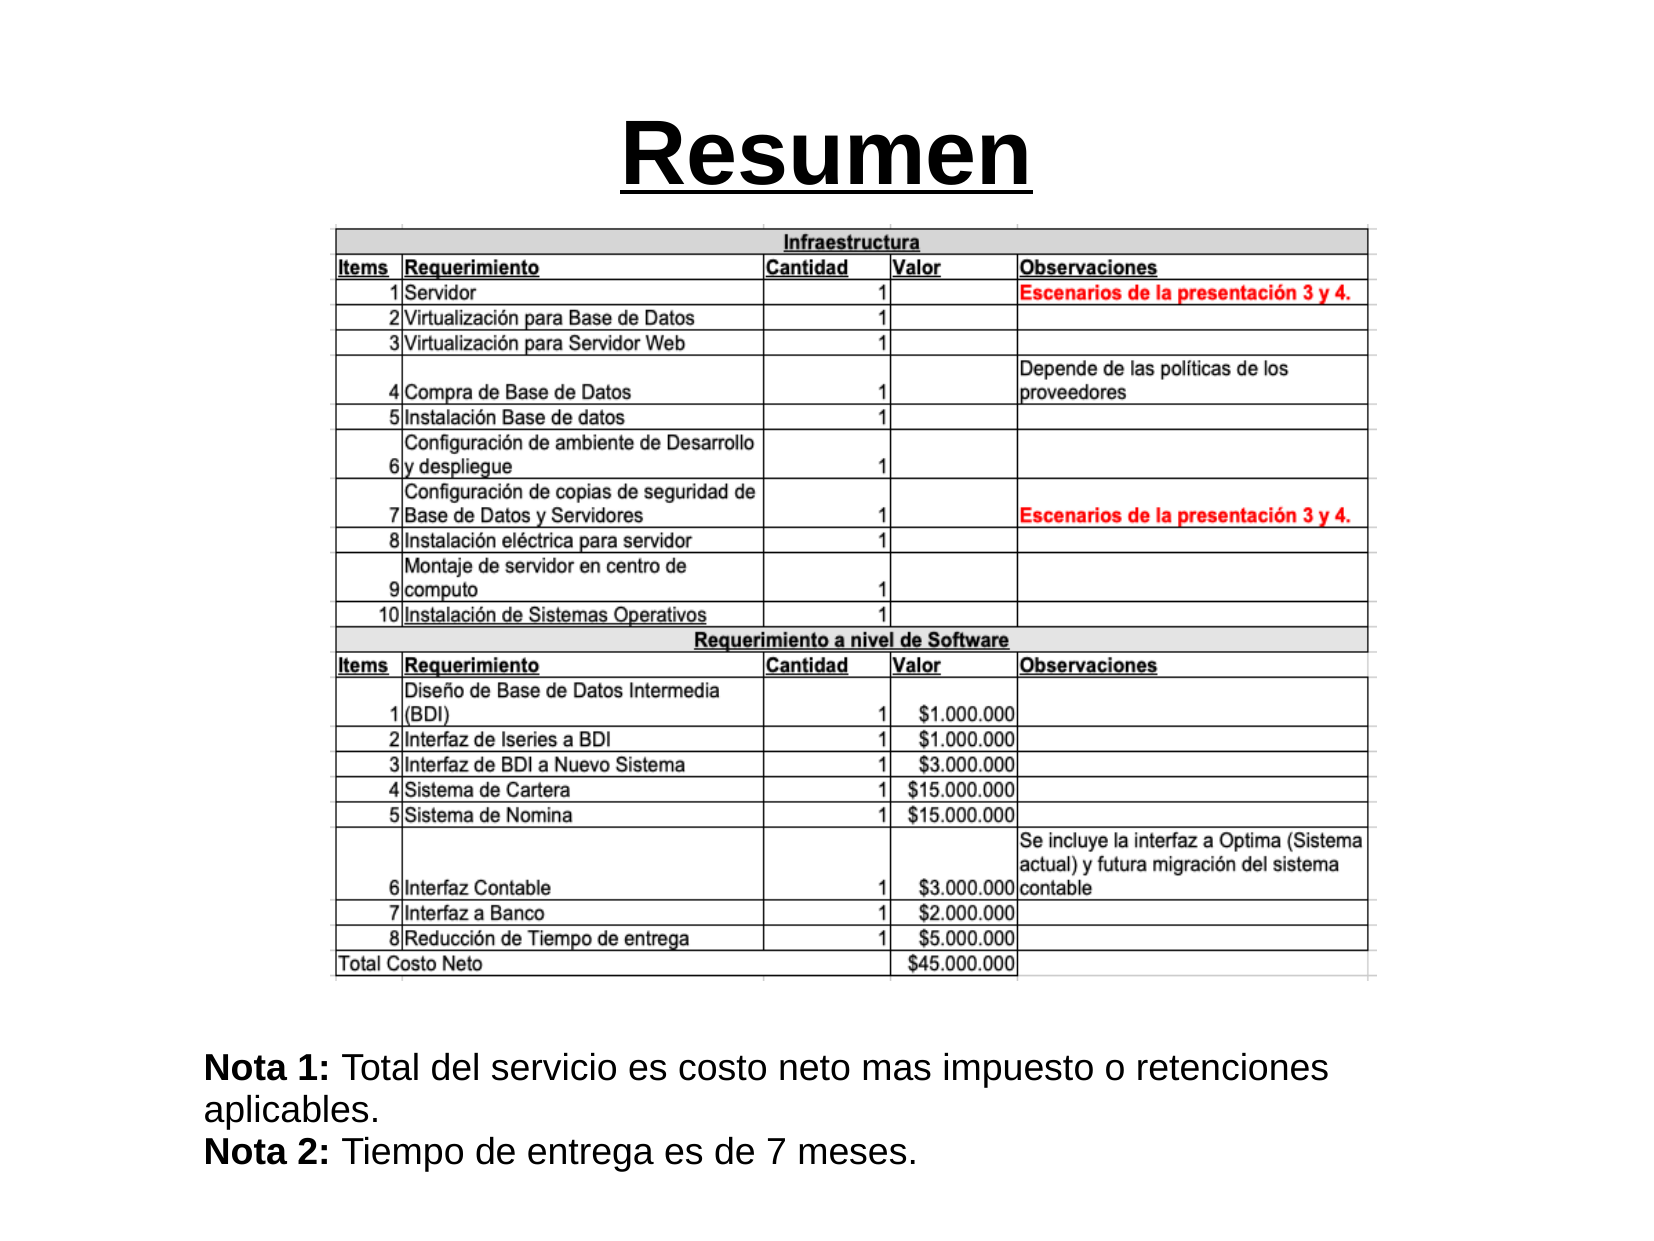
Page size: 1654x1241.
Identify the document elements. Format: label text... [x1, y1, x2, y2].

picture [330, 224, 1377, 981]
text_box Nota 1: Total del servicio es costo neto mas impuesto o retenciones aplicables. Nota 2: Tiempo de entrega es de 7 meses. [188, 1039, 1512, 1181]
title Resumen [82, 49, 1571, 257]
